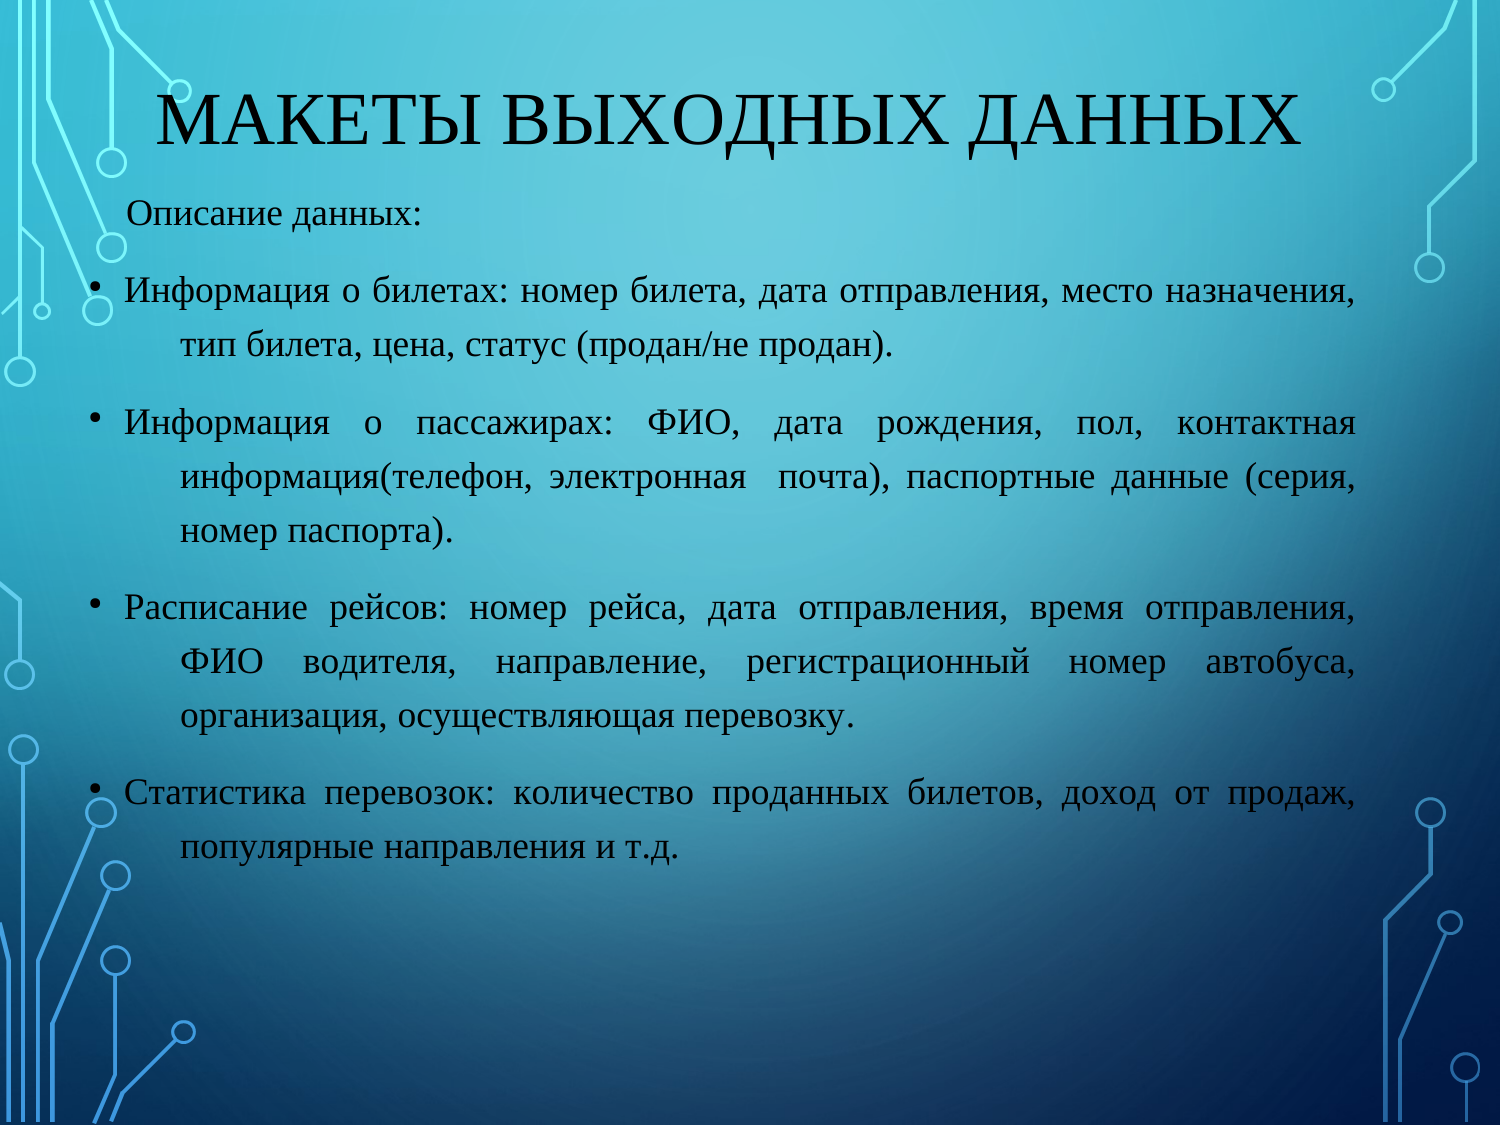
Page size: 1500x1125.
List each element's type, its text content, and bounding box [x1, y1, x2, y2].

subtitle Описание данных: Информация о билетах: номер билета, дата отправления, место назначения, тип билета, цена, статус (продан/не продан). Информация о пассажирах: ФИО, дата рождения, пол, контактная информация(телефон, электронная почта), паспортные данные (серия, номер паспорта). Расписание рейсов: номер рейса, дата отправления, время отправления, ФИО водителя, направление, регистрационный номер автобуса, организация, осуществляющая перевозку. Статистика перевозок: количество проданных билетов, доход от продаж, популярные направления и т.д. [88, 165, 1358, 1075]
picture [0, 0, 1500, 1125]
title МАКЕТЫ ВЫХОДНЫХ ДАННЫХ [140, 0, 1358, 165]
